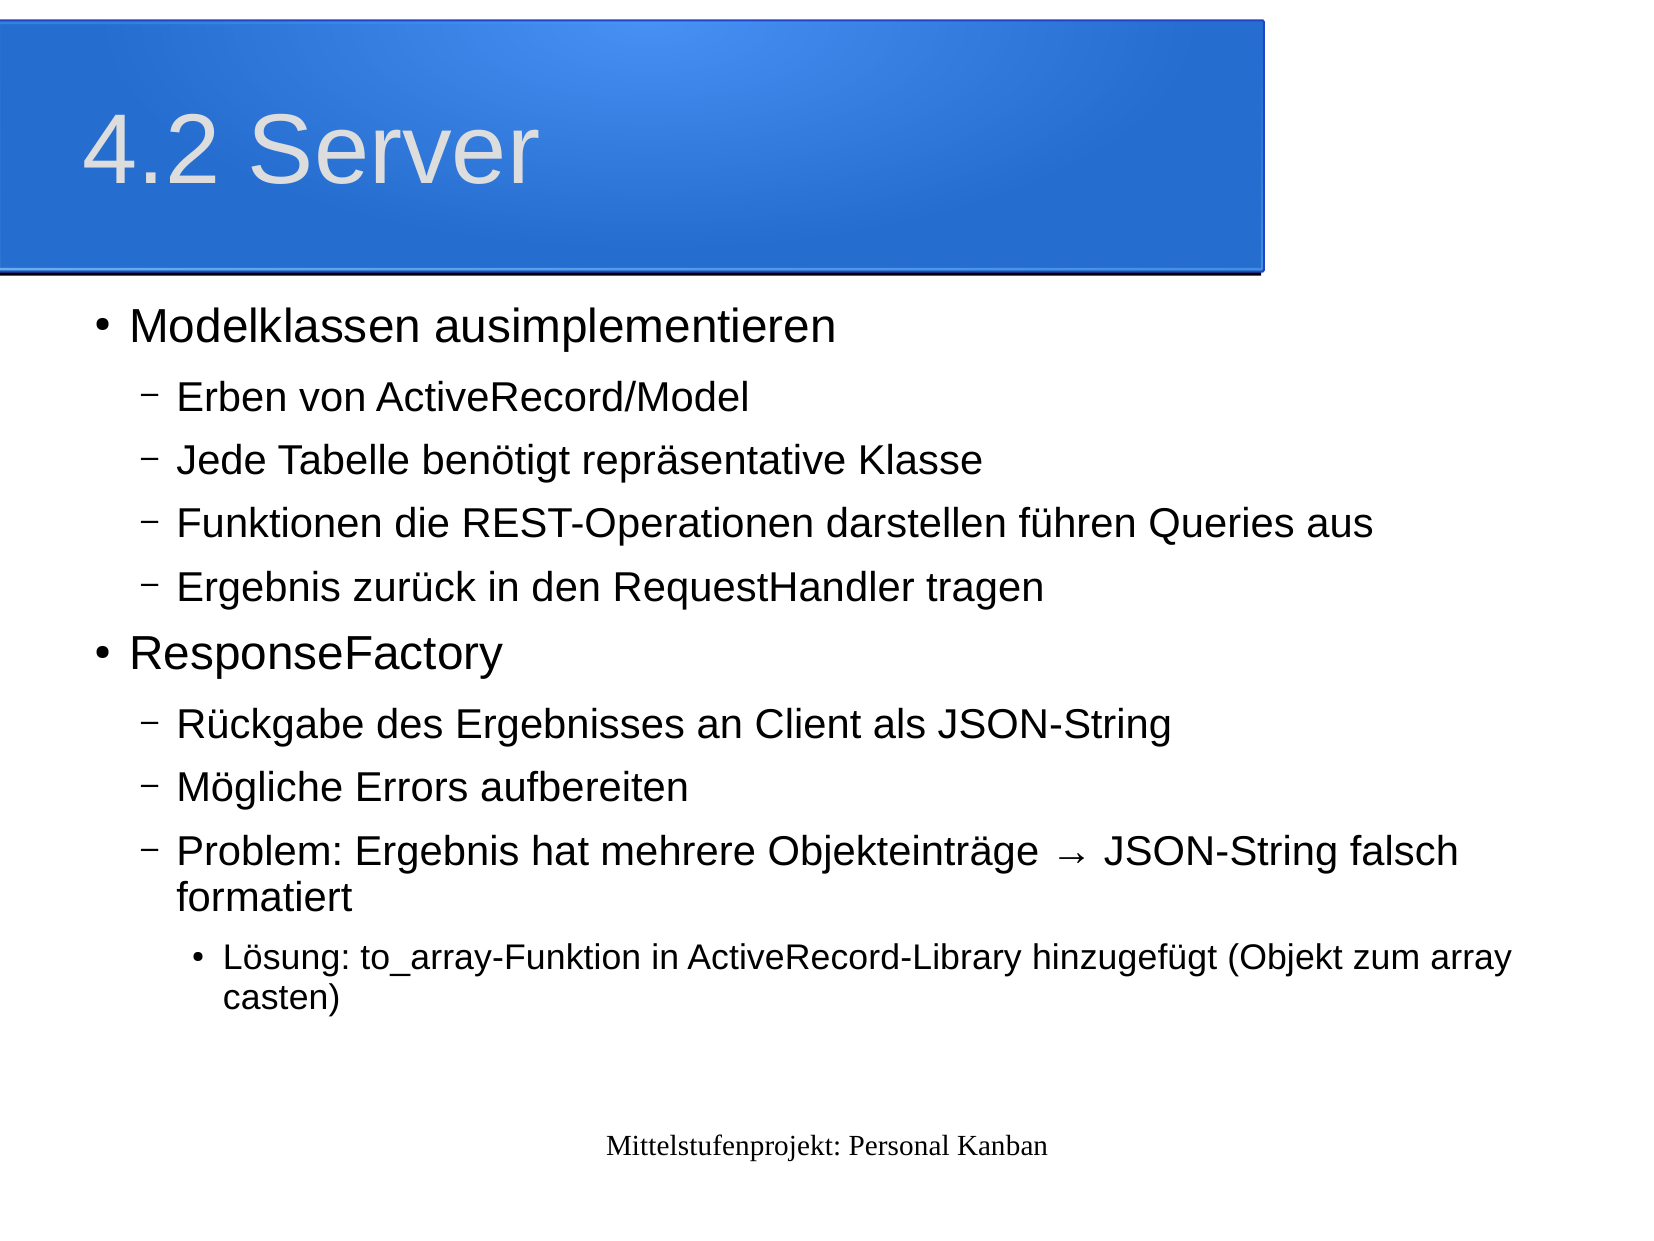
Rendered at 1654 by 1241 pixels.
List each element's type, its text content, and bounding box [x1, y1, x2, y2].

list Modelklassen ausimplementieren Erben von ActiveRecord/Model Jede Tabelle benötigt repräsentative Klasse Funktionen die REST-Operationen darstellen führen Queries aus Ergebnis zurück in den RequestHandler tragen ResponseFactory Rückgabe des Ergebnisses an Client als JSON-String Mögliche Errors aufbereiten Problem: Ergebnis hat mehrere Objekteinträge → JSON-String falsch formatiert Lösung: to_array-Funktion in ActiveRecord-Library hinzugefügt (Objekt zum array casten) [82, 299, 1571, 1019]
title 4.2 Server [82, 47, 1235, 252]
